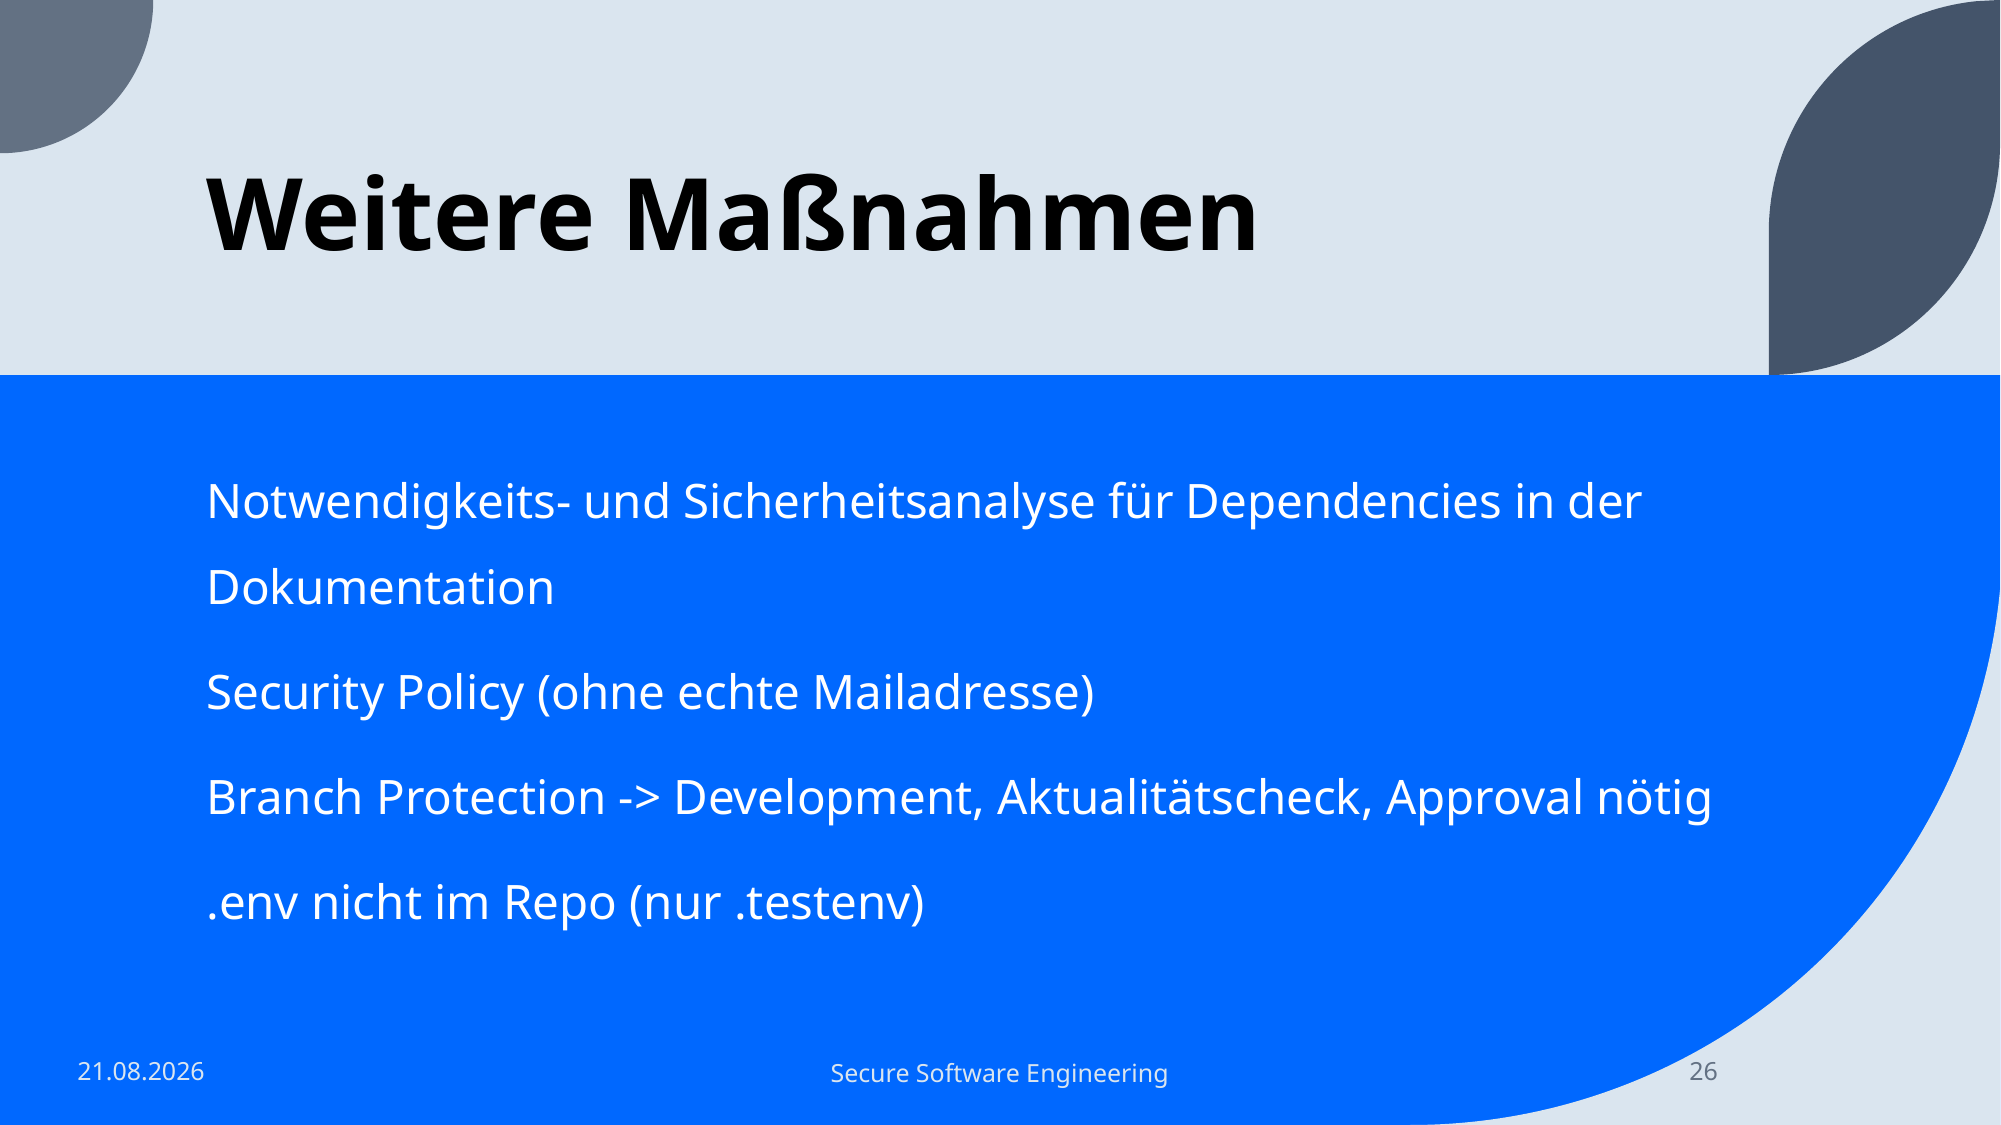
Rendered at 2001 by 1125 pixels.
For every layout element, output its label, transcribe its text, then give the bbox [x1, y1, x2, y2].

list Notwendigkeits- und Sicherheitsanalyse für Dependencies in der Dokumentation Security Policy (ohne echte Mailadresse) Branch Protection -> Development, Aktualitätscheck, Approval nötig .env nicht im Repo (nur .testenv) [191, 435, 1796, 999]
title Weitere Maßnahmen [191, 62, 1796, 280]
text_box 26 [1674, 1042, 1938, 1103]
text_box 27.07.2022 [62, 1042, 513, 1103]
text_box Secure Software Engineering [662, 1042, 1338, 1103]
